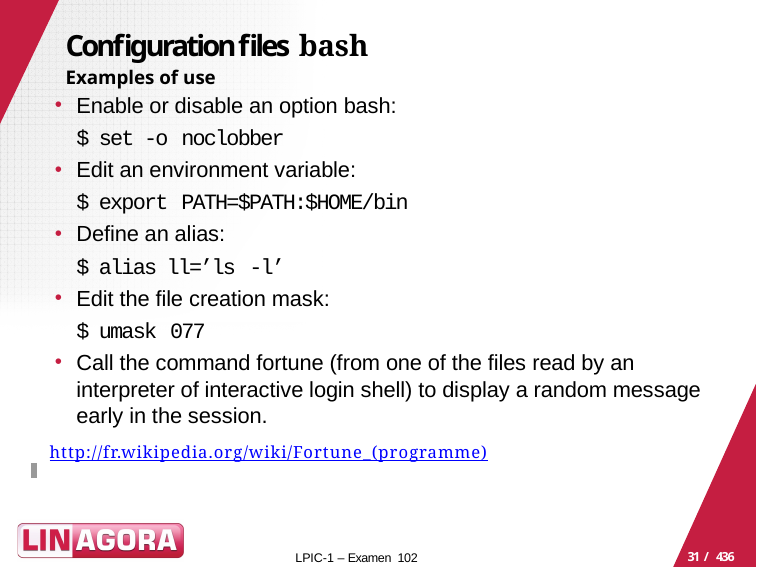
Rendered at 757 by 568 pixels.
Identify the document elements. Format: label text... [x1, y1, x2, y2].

picture [0, 0, 352, 352]
text_box Examples of use Enable or disable an option bash: $ set -o noclobber Edit an environment variable: $ export PATH=$PATH:$HOME/bin Define an alias: $ alias ll=’ls -l’ Edit the file creation mask: $ umask 077 Call the command fortune (from one of the files read by an interpreter of interactive login shell) to display a random message early in the session. http://fr.wikipedia.org/wiki/Fortune_(programme) [47, 65, 728, 466]
slide_number <numéro> / 436 [683, 549, 747, 568]
title Configuration files bash [63, 26, 692, 65]
text_box [17, 519, 184, 562]
footer LPIC-1 – Examen 102 [293, 549, 420, 568]
